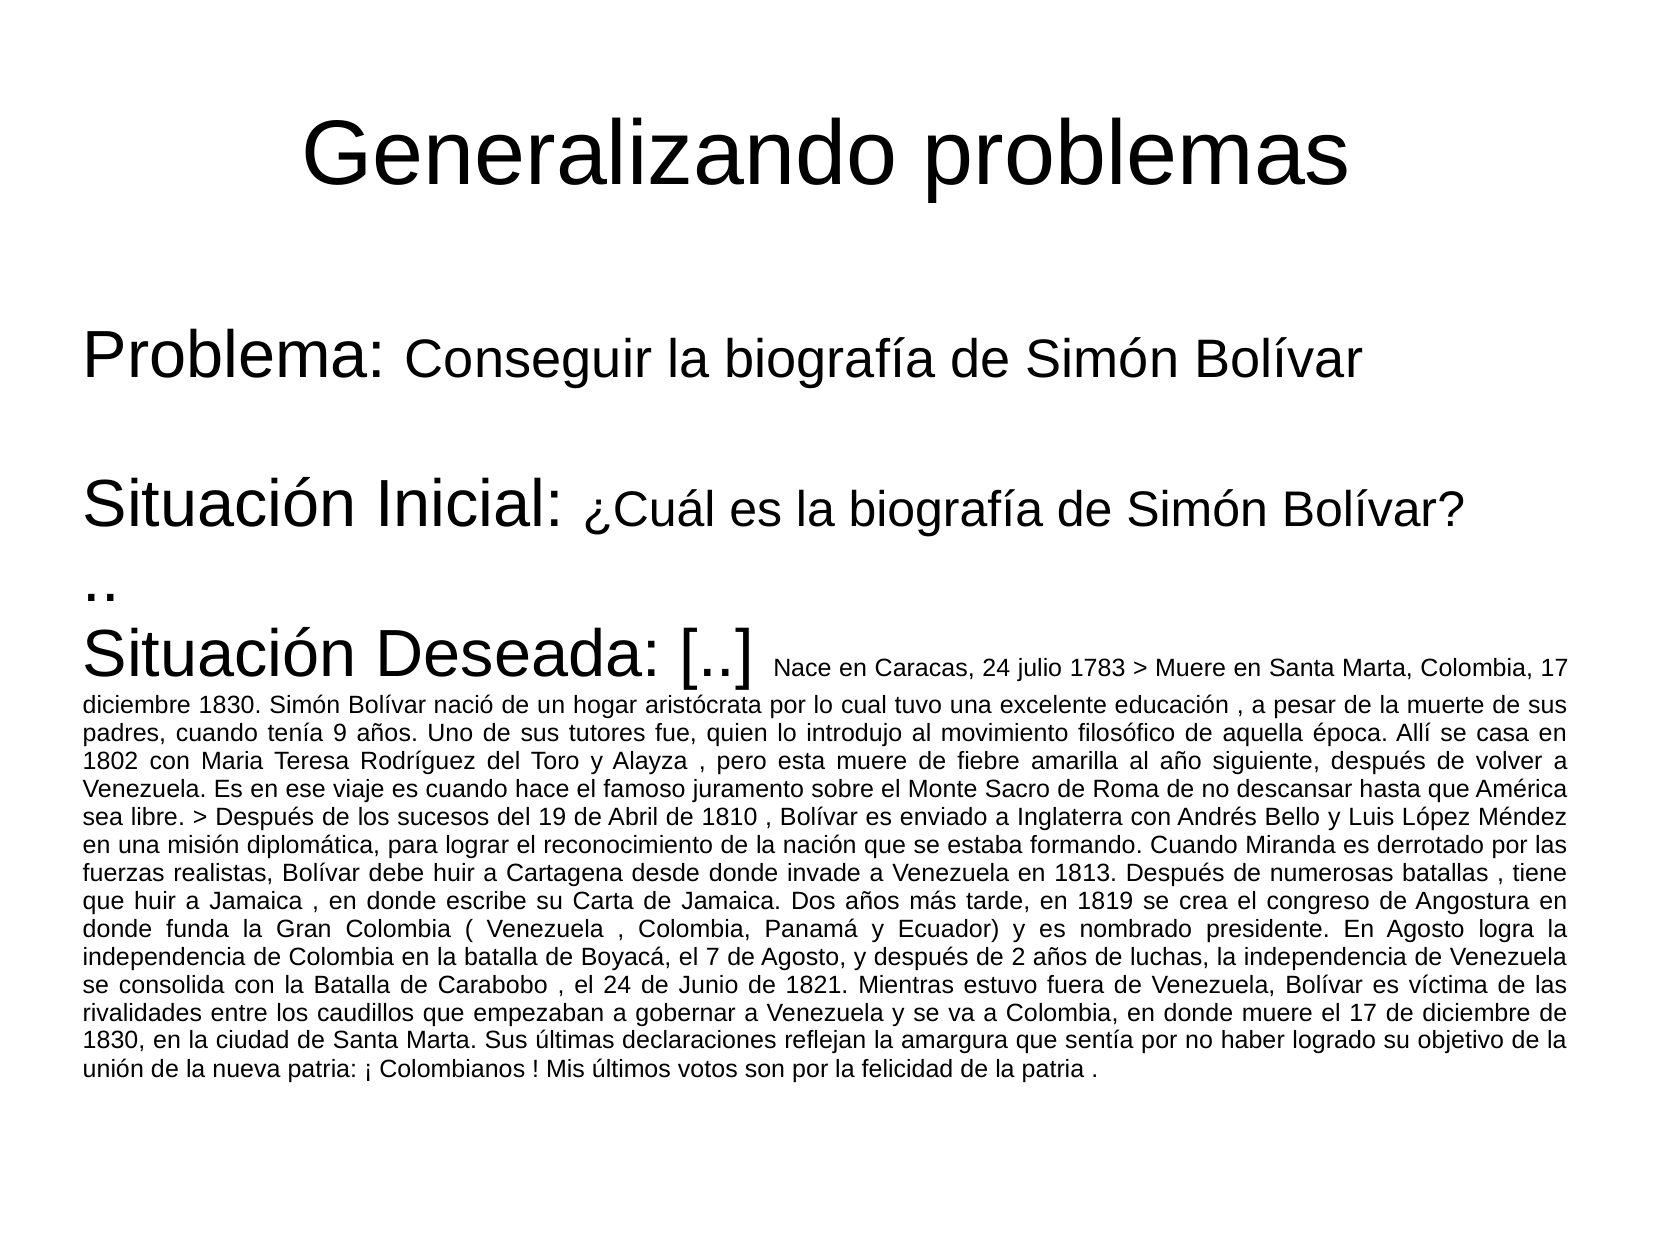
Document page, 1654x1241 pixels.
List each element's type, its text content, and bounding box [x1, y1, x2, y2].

subtitle Problema: Conseguir la biografía de Simón Bolívar Situación Inicial: ¿Cuál es la biografía de Simón Bolívar? .. Situación Deseada: [..] Nace en Caracas, 24 julio 1783 > Muere en Santa Marta, Colombia, 17 diciembre 1830. Simón Bolívar nació de un hogar aristócrata por lo cual tuvo una excelente educación , a pesar de la muerte de sus padres, cuando tenía 9 años. Uno de sus tutores fue, quien lo introdujo al movimiento filosófico de aquella época. Allí se casa en 1802 con Maria Teresa Rodríguez del Toro y Alayza , pero esta muere de fiebre amarilla al año siguiente, después de volver a Venezuela. Es en ese viaje es cuando hace el famoso juramento sobre el Monte Sacro de Roma de no descansar hasta que América sea libre. > Después de los sucesos del 19 de Abril de 1810 , Bolívar es enviado a Inglaterra con Andrés Bello y Luis López Méndez en una misión diplomática, para lograr el reconocimiento de la nación que se estaba formando. Cuando Miranda es derrotado por las fuerzas realistas, Bolívar debe huir a Cartagena desde donde invade a Venezuela en 1813. Después de numerosas batallas , tiene que huir a Jamaica , en donde escribe su Carta de Jamaica. Dos años más tarde, en 1819 se crea el congreso de Angostura en donde funda la Gran Colombia ( Venezuela , Colombia, Panamá y Ecuador) y es nombrado presidente. En Agosto logra la independencia de Colombia en la batalla de Boyacá, el 7 de Agosto, y después de 2 años de luchas, la independencia de Venezuela se consolida con la Batalla de Carabobo , el 24 de Junio de 1821. Mientras estuvo fuera de Venezuela, Bolívar es víctima de las rivalidades entre los caudillos que empezaban a gobernar a Venezuela y se va a Colombia, en donde muere el 17 de diciembre de 1830, en la ciudad de Santa Marta. Sus últimas declaraciones reflejan la amargura que sentía por no haber logrado su objetivo de la unión de la nueva patria: ¡ Colombianos ! Mis últimos votos son por la felicidad de la patria . [82, 290, 1571, 1109]
title Generalizando problemas [82, 49, 1571, 257]
